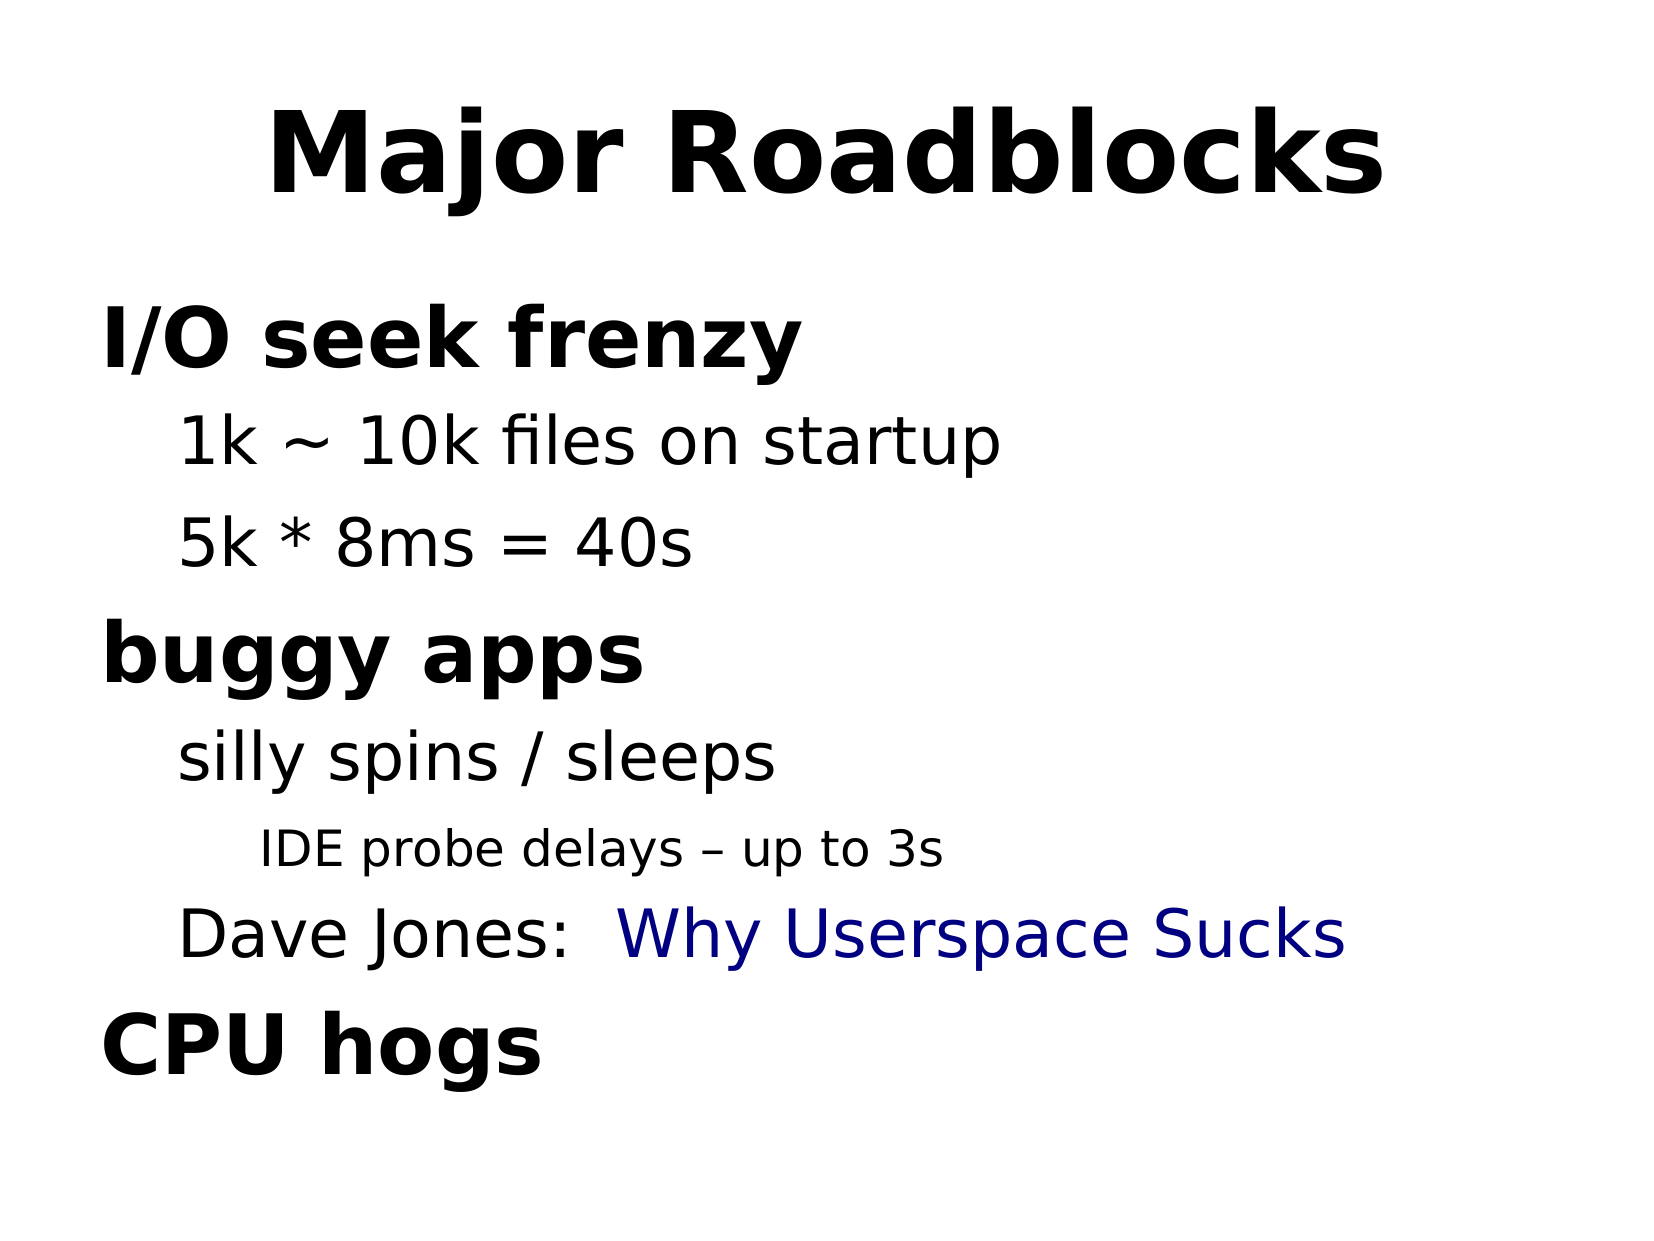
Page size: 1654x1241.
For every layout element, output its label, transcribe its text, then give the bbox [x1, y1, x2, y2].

title Major Roadblocks [82, 49, 1571, 257]
list I/O seek frenzy 1k ~ 10k files on startup 5k * 8ms = 40s buggy apps silly spins / sleeps IDE probe delays – up to 3s Dave Jones: Why Userspace Sucks CPU hogs [82, 290, 1571, 1109]
